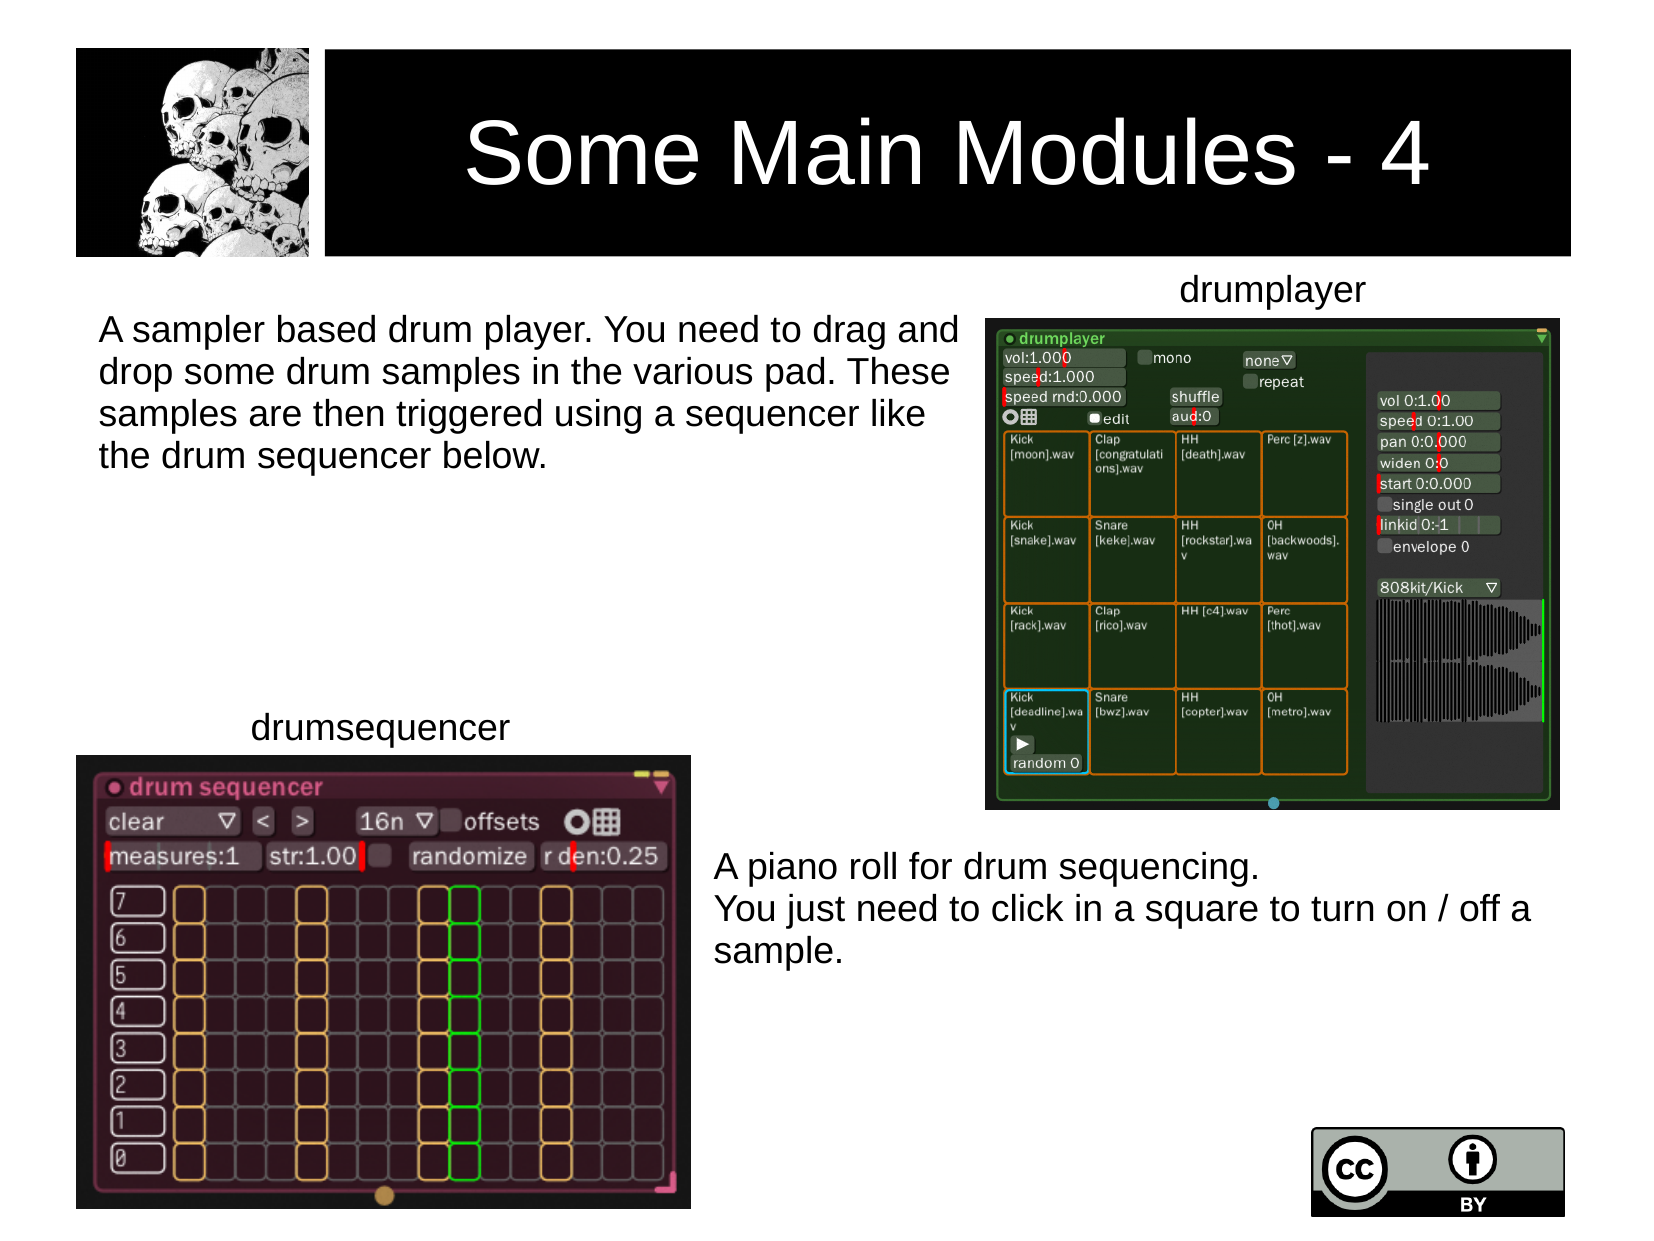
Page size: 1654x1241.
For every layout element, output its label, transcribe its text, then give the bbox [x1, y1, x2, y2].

text_box A sampler based drum player. You need to drag and drop some drum samples in the various pad. These samples are then triggered using a sequencer like the drum sequencer below. [83, 300, 976, 484]
text_box drumplayer [1164, 261, 1392, 319]
picture [1311, 1127, 1565, 1217]
picture [76, 755, 691, 1209]
text_box drumsequencer [235, 698, 558, 756]
title Some Main Modules - 4 [324, 49, 1571, 257]
picture [985, 318, 1560, 810]
text_box A piano roll for drum sequencing. You just need to click in a square to turn on / off a sample. [698, 837, 1556, 979]
picture [76, 48, 309, 257]
